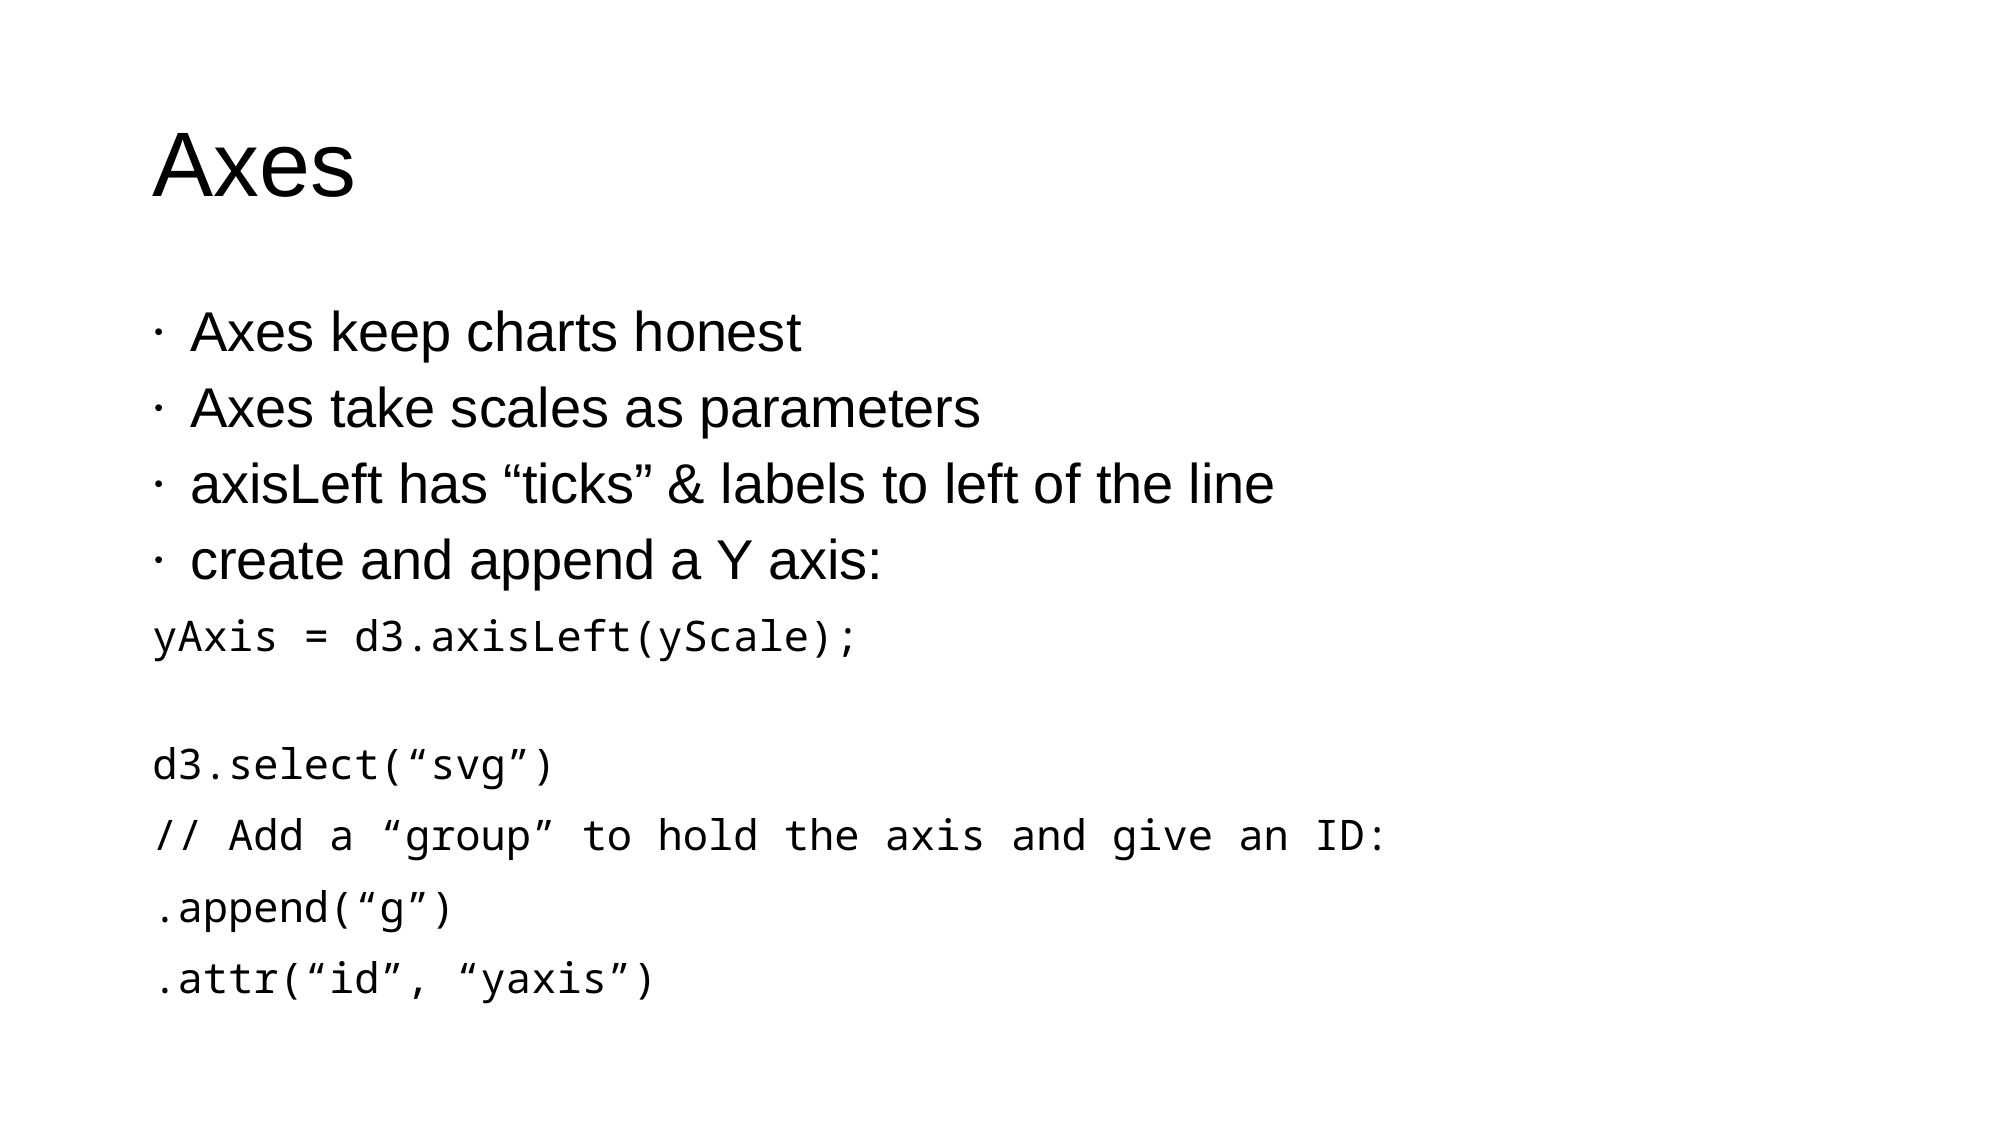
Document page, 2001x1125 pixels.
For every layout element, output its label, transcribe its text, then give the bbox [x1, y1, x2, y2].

list Axes keep charts honest Axes take scales as parameters axisLeft has “ticks” & labels to left of the line create and append a Y axis: yAxis = d3.axisLeft(yScale); d3.select(“svg”) // Add a “group” to hold the axis and give an ID: .append(“g”) .attr(“id”, “yaxis”) [137, 299, 1863, 1014]
title Axes [137, 59, 1863, 278]
